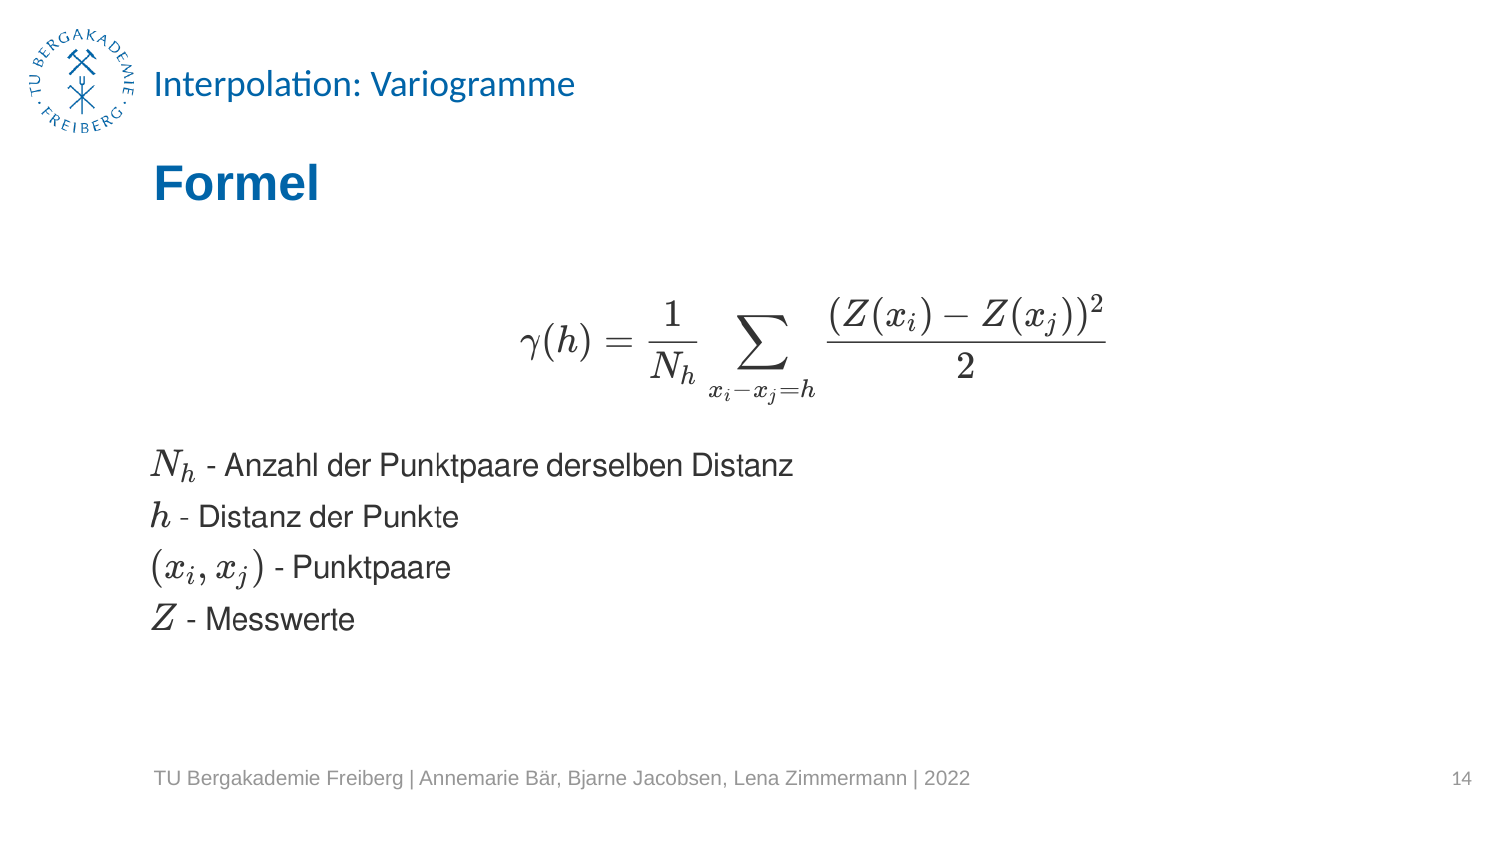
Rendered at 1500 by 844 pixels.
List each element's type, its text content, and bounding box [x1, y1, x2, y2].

title Interpolation: Variogramme [153, 29, 1353, 133]
picture [134, 260, 1146, 650]
picture [29, 29, 134, 133]
slide_number <Foliennummer> [1352, 764, 1473, 825]
list Formel [153, 150, 1353, 221]
footer TU Bergakademie Freiberg | Annemarie Bär, Bjarne Jacobsen, Lena Zimmermann | 2022 [153, 764, 1353, 824]
